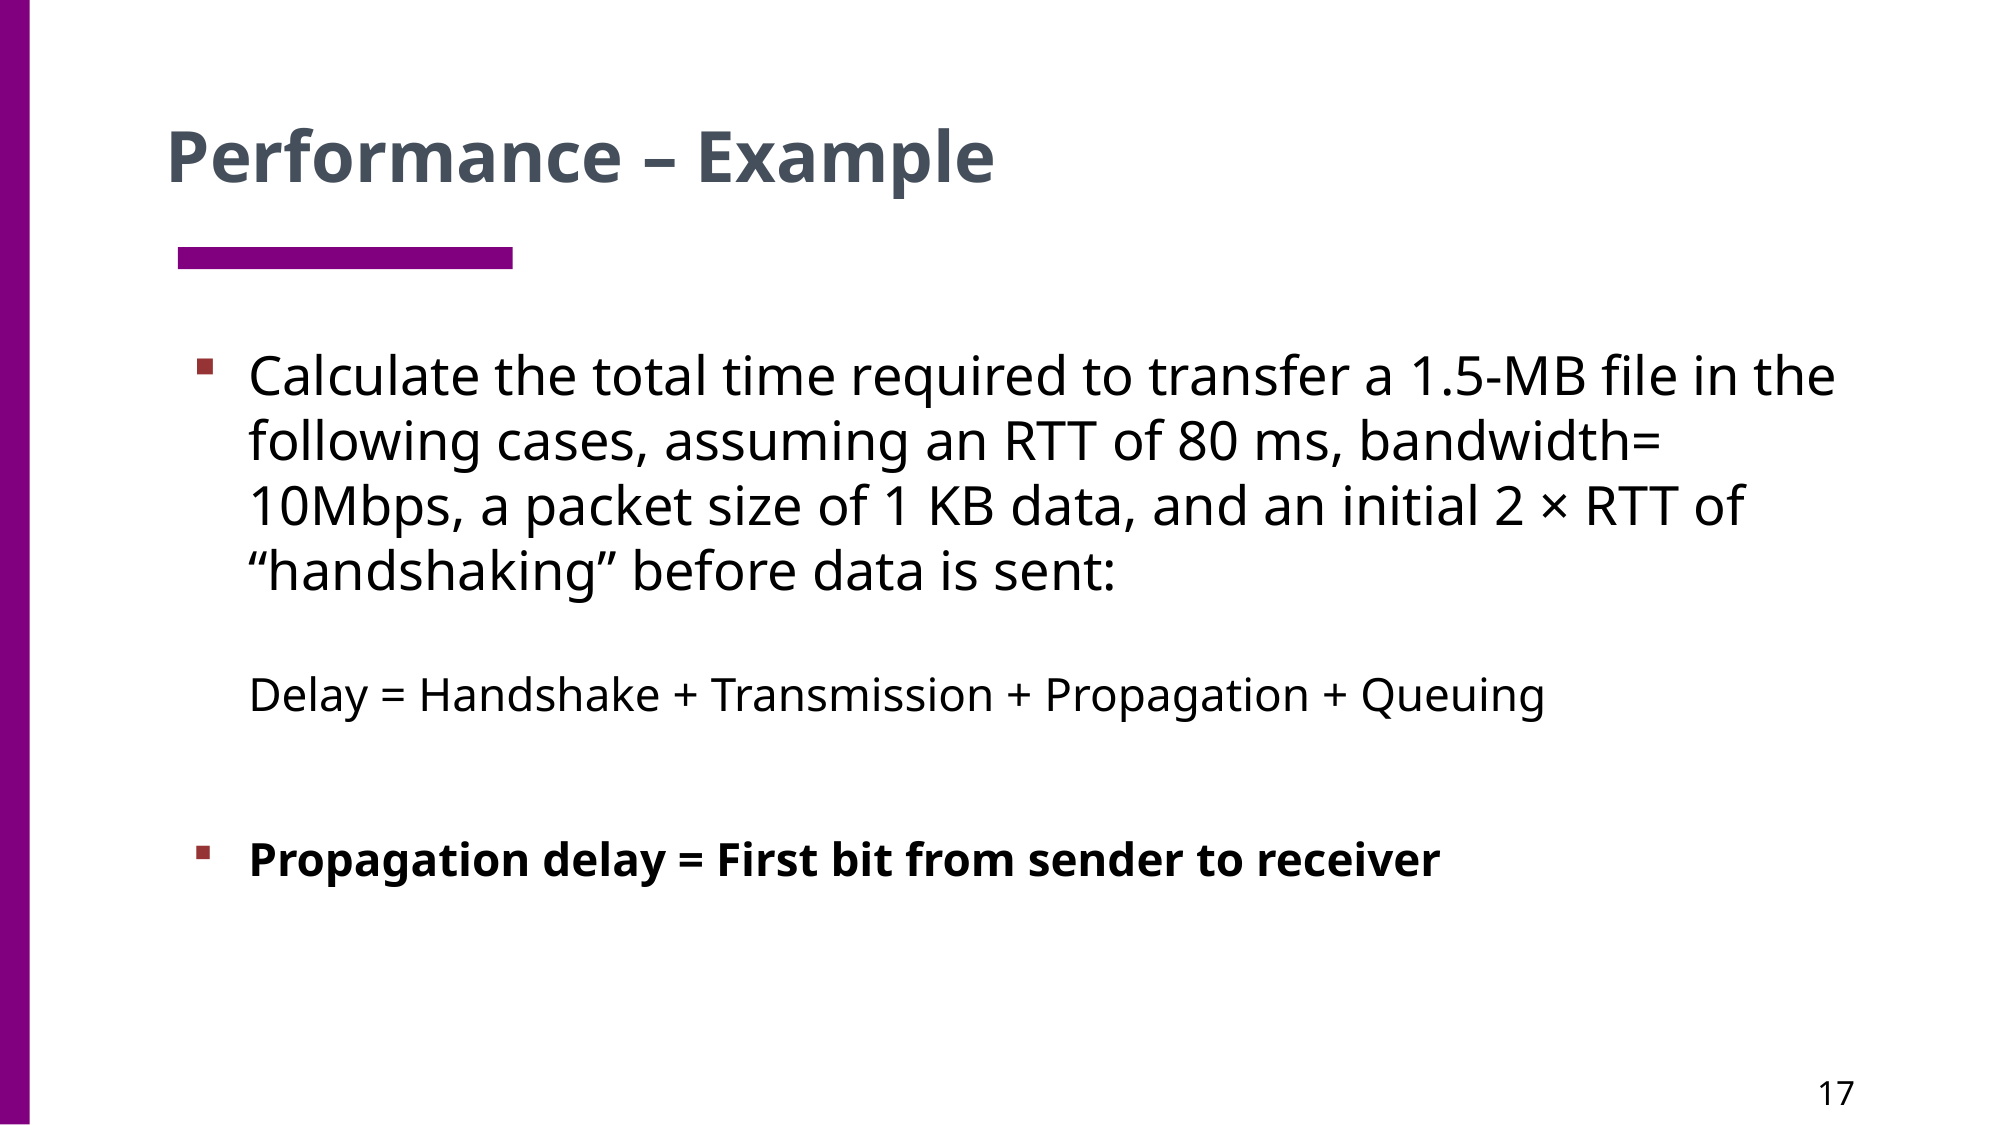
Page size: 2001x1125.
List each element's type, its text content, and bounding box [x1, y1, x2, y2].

text_box Performance – Example [151, 0, 1849, 212]
text_box Calculate the total time required to transfer a 1.5-MB file in the following cases, assuming an RTT of 80 ms, bandwidth= 10Mbps, a packet size of 1 KB data, and an initial 2 × RTT of “handshaking” before data is sent: Delay = Handshake + Transmission + Propagation + Queuing Propagation delay = First bit from sender to receiver [177, 326, 1875, 1050]
